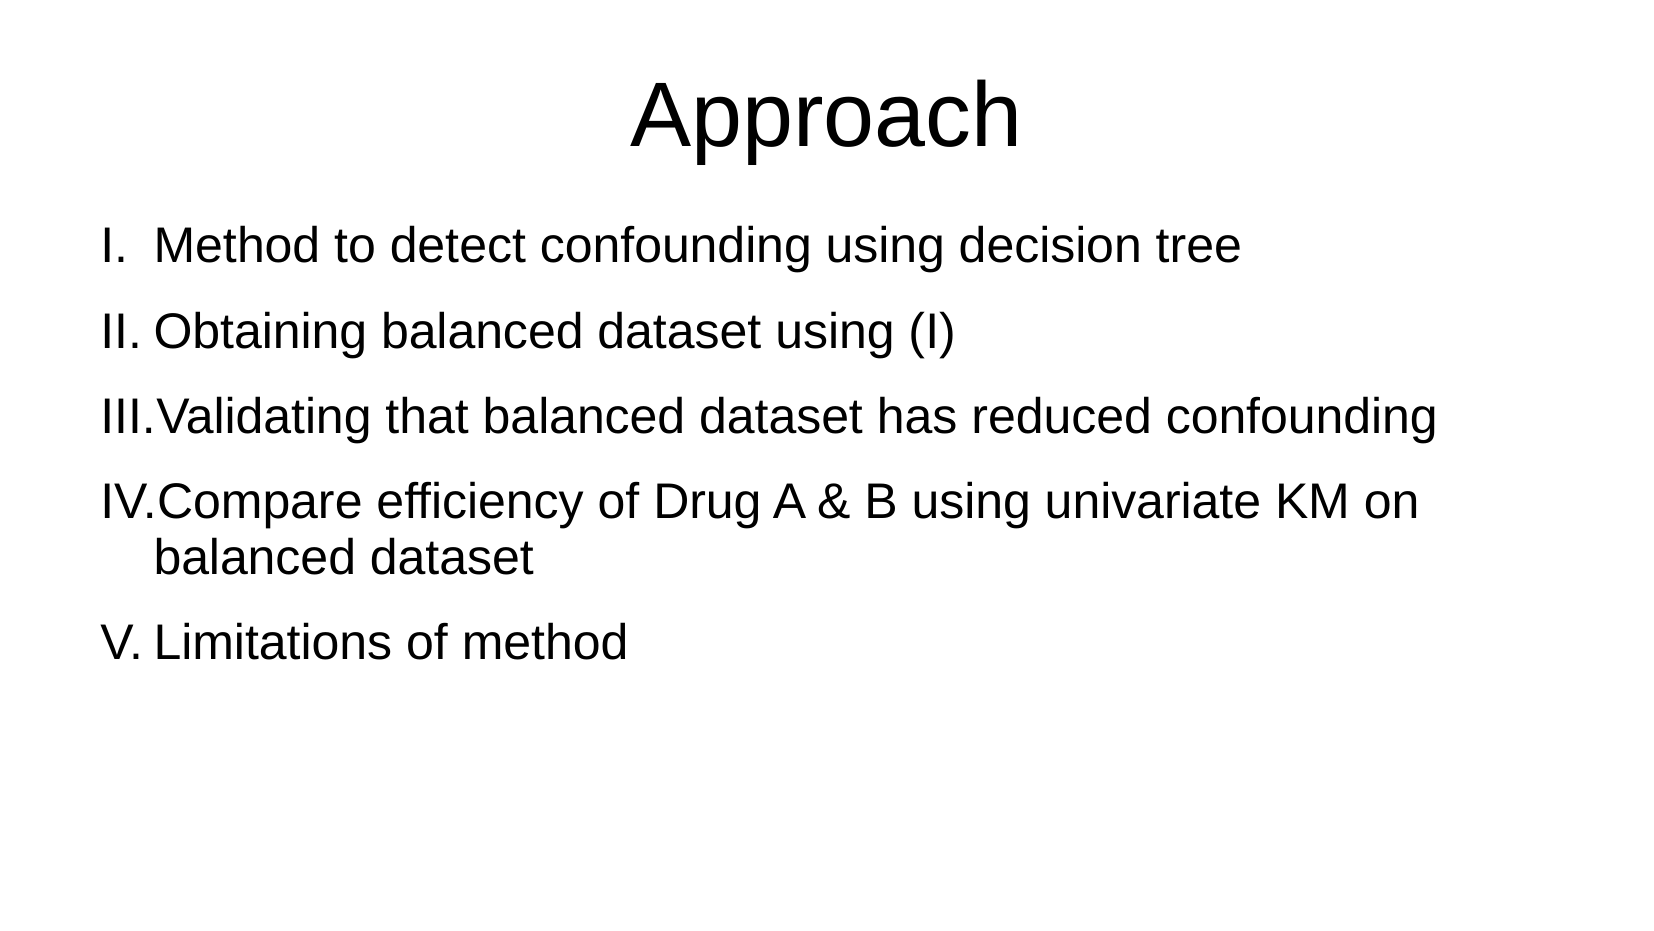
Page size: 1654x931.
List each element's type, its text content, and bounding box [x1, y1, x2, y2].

list Method to detect confounding using decision tree Obtaining balanced dataset using (I) Validating that balanced dataset has reduced confounding Compare efficiency of Drug A & B using univariate KM on balanced dataset Limitations of method [82, 217, 1571, 758]
title Approach [82, 37, 1571, 193]
